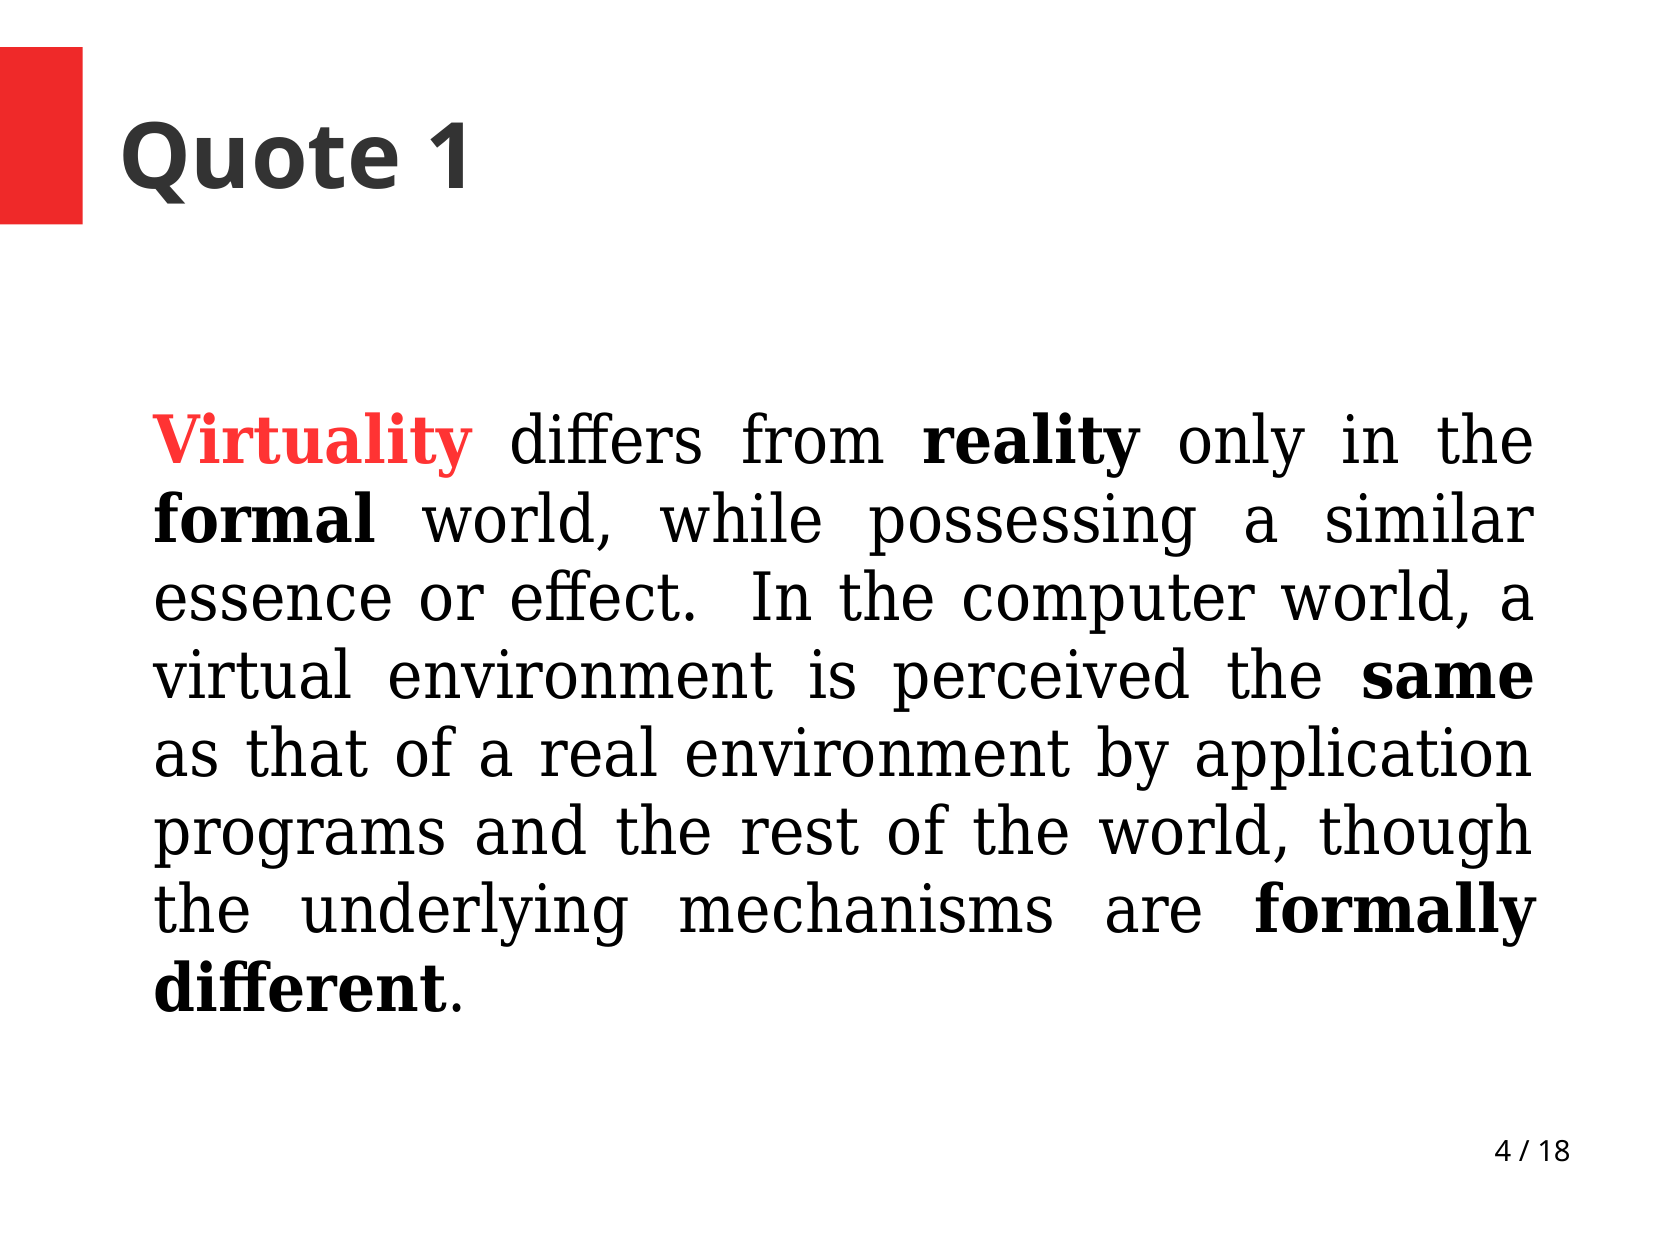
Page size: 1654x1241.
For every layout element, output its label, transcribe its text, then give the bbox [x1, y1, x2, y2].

text_box Virtuality differs from reality only in the formal world, while possessing a similar essence or effect. In the computer world, a virtual environment is perceived the same as that of a real environment by application programs and the rest of the world, though the underlying mechanisms are formally different. [118, 319, 1536, 1109]
title Quote 1 [118, 49, 1571, 257]
